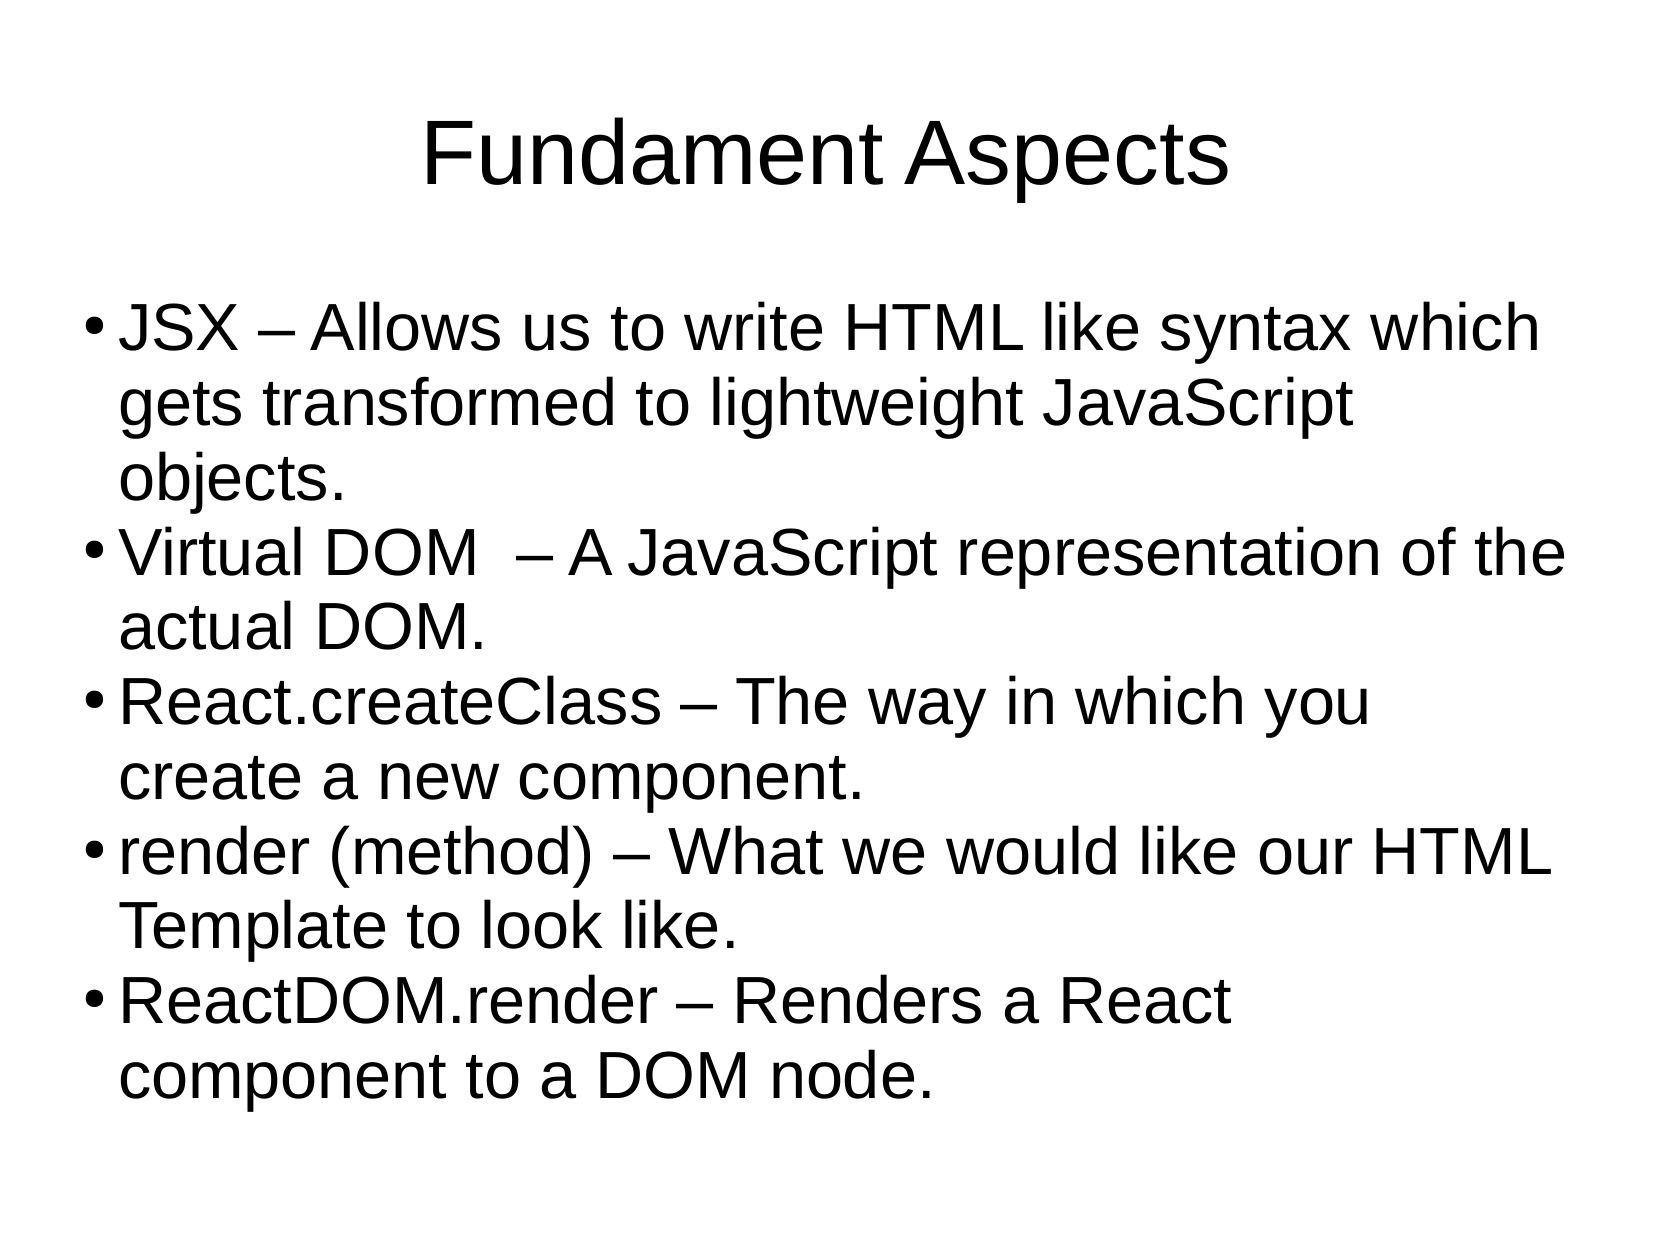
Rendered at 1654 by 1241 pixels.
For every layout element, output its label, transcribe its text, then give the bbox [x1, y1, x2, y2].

subtitle JSX – Allows us to write HTML like syntax which gets transformed to lightweight JavaScript objects. Virtual DOM – A JavaScript representation of the actual DOM. React.createClass – The way in which you create a new component. render (method) – What we would like our HTML Template to look like. ReactDOM.render – Renders a React component to a DOM node. [82, 290, 1571, 1241]
title Fundament Aspects [82, 49, 1571, 257]
